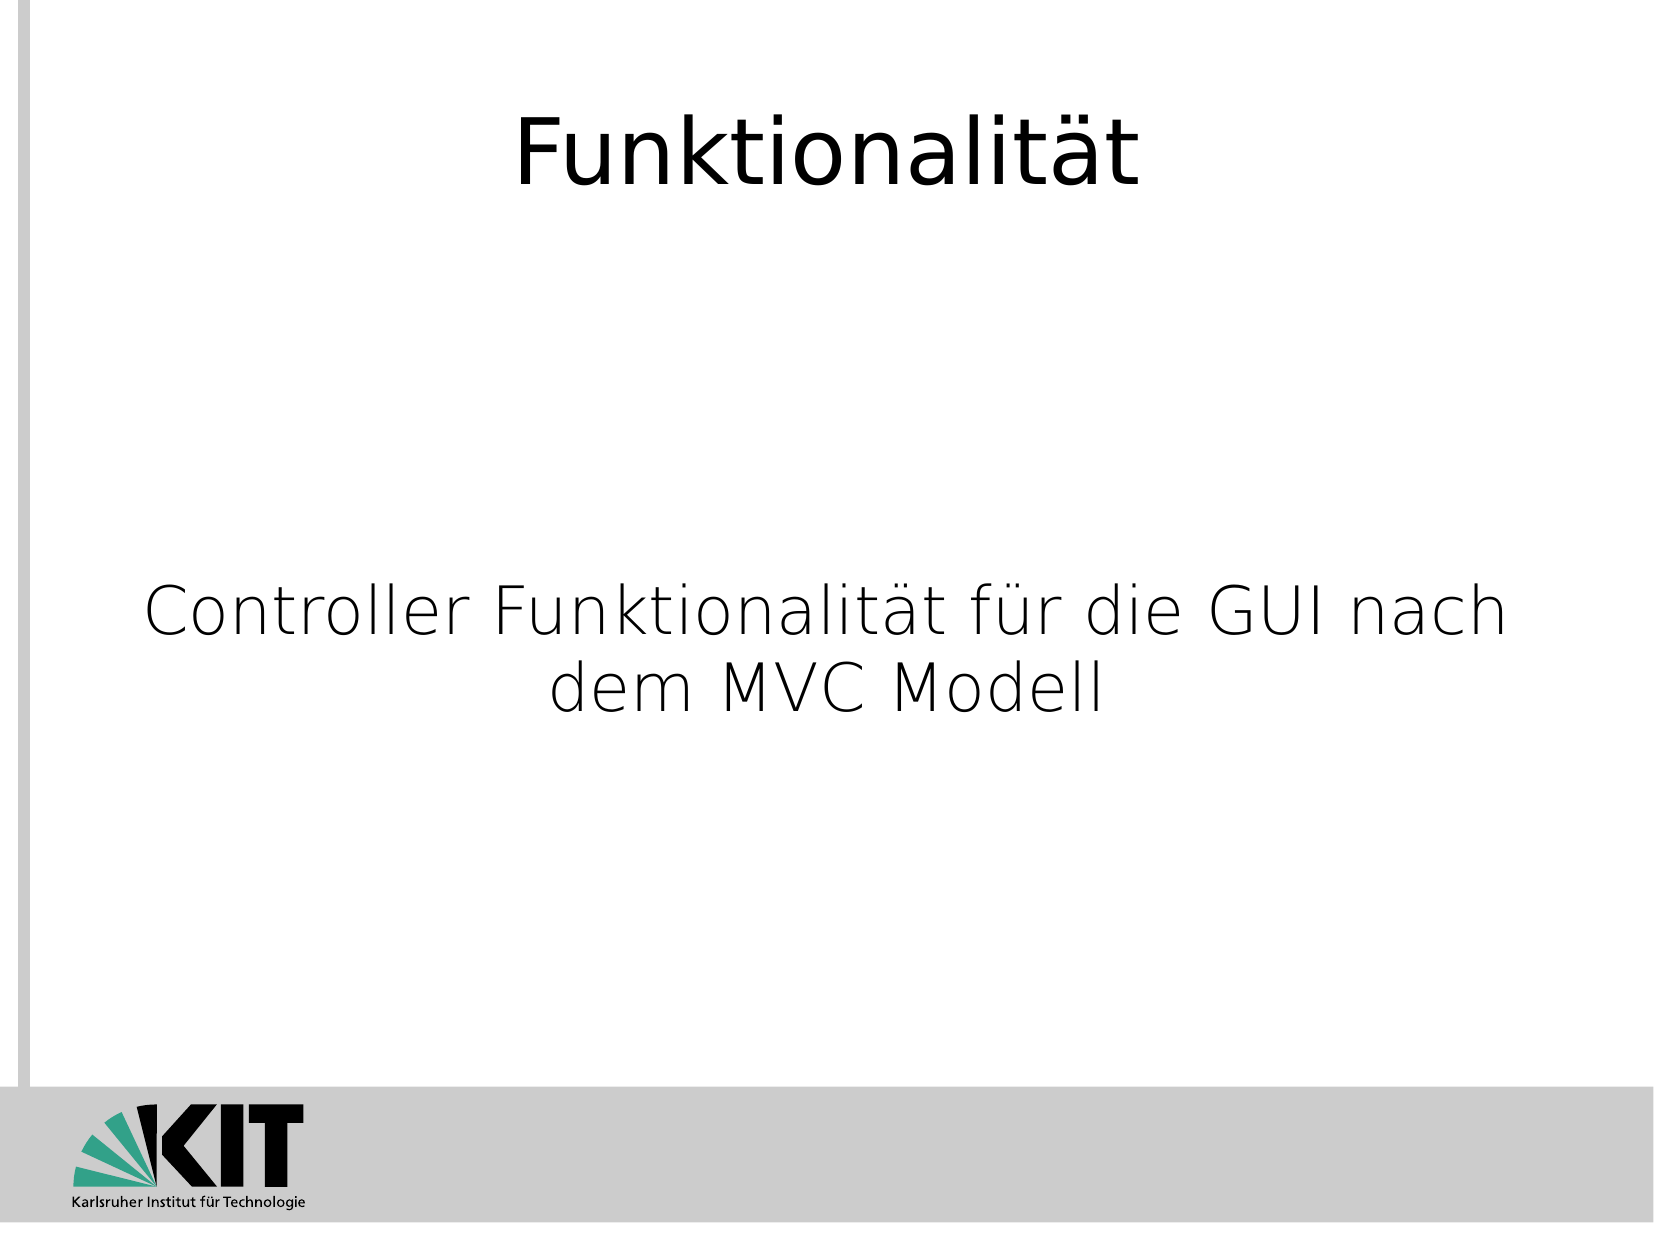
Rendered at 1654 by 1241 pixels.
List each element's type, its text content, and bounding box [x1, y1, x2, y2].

picture [70, 1098, 308, 1217]
subtitle Controller Funktionalität für die GUI nach dem MVC Modell [82, 290, 1571, 1010]
text_box [0, 1086, 1654, 1223]
title Funktionalität [82, 49, 1571, 257]
